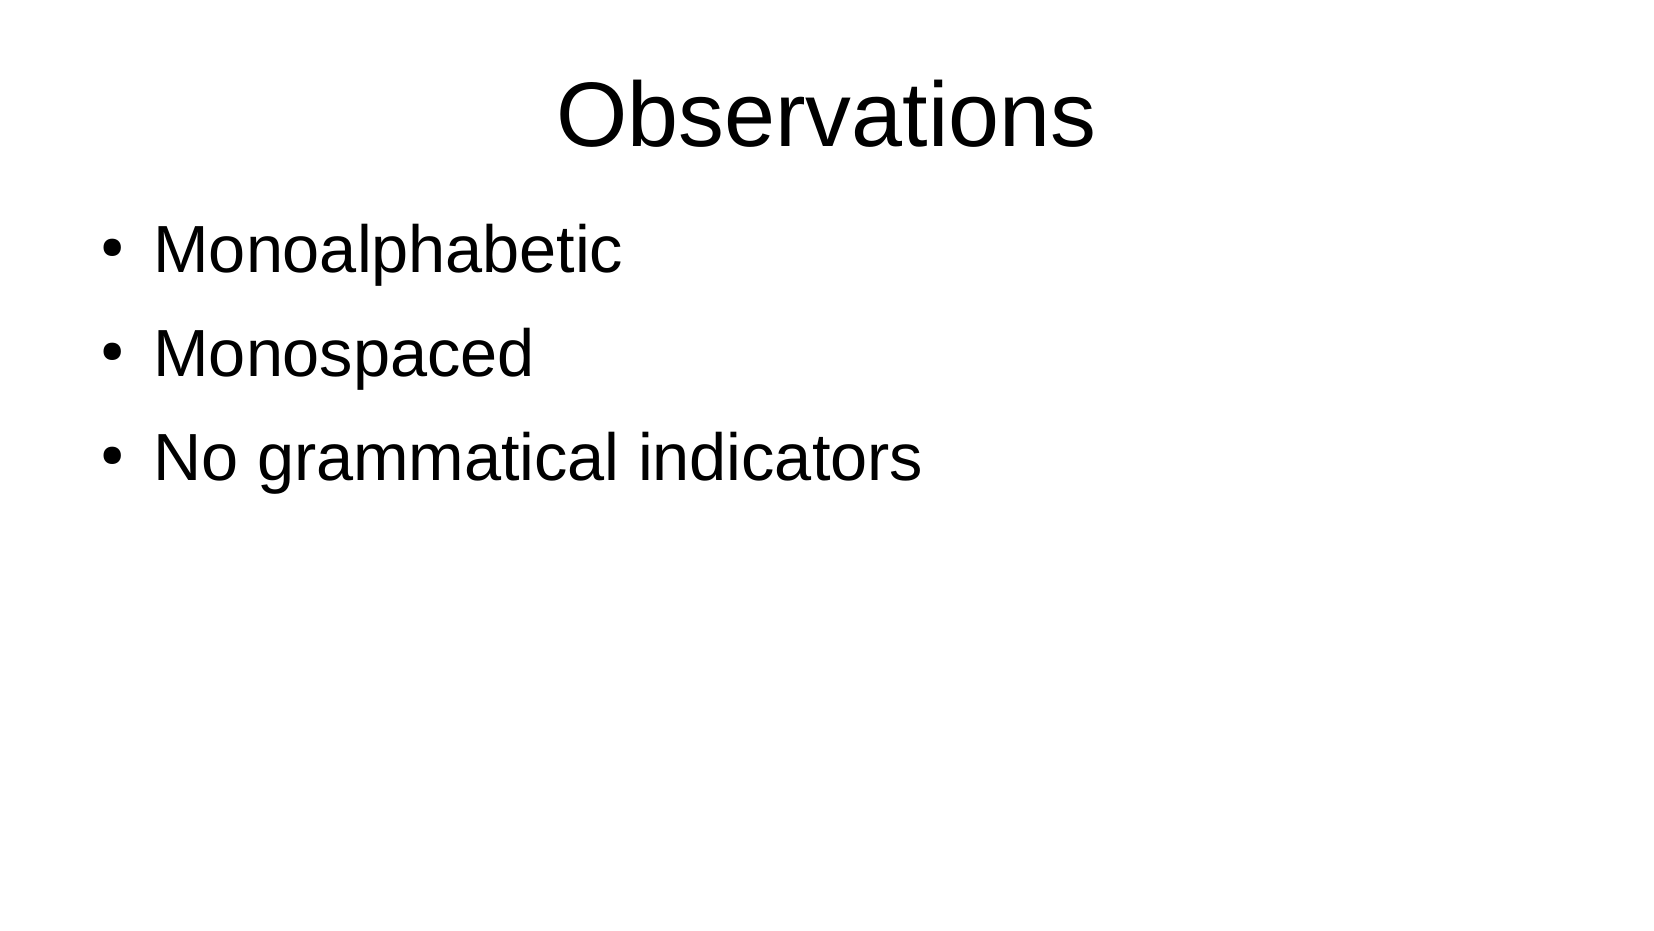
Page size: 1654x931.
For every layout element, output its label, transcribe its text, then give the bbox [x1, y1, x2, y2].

title Observations [82, 37, 1571, 193]
list Monoalphabetic Monospaced No grammatical indicators [82, 211, 1571, 752]
